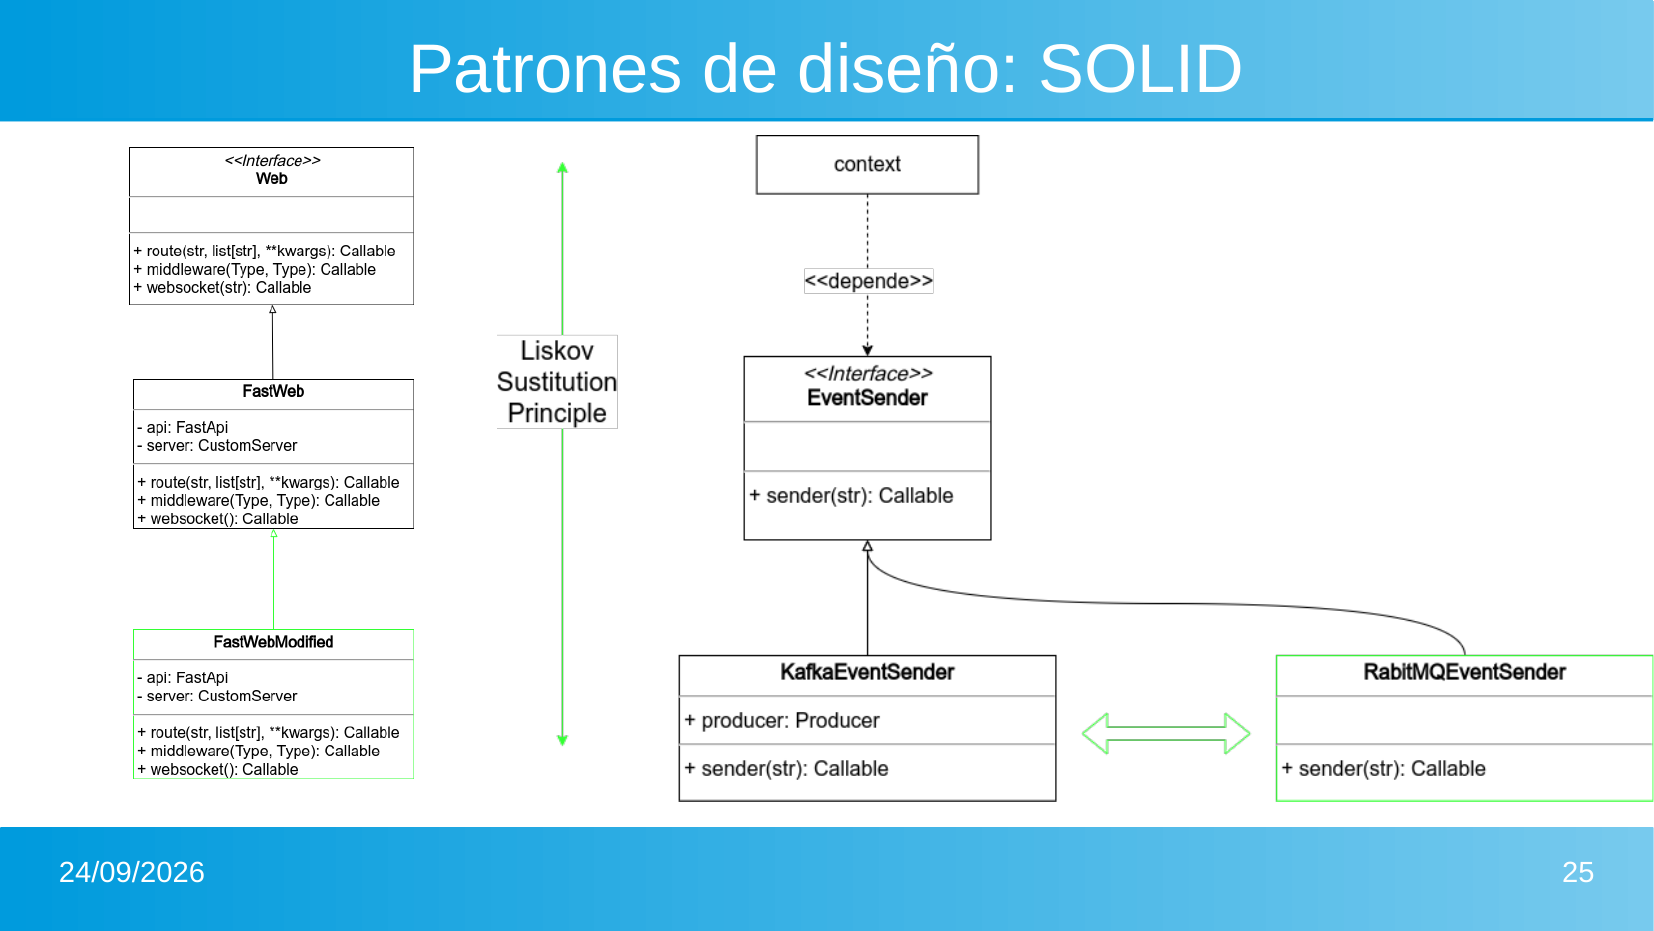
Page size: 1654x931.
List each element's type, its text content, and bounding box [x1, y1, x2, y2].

picture [129, 147, 414, 779]
title Patrones de diseño: SOLID [59, 29, 1595, 108]
picture [497, 135, 1654, 802]
